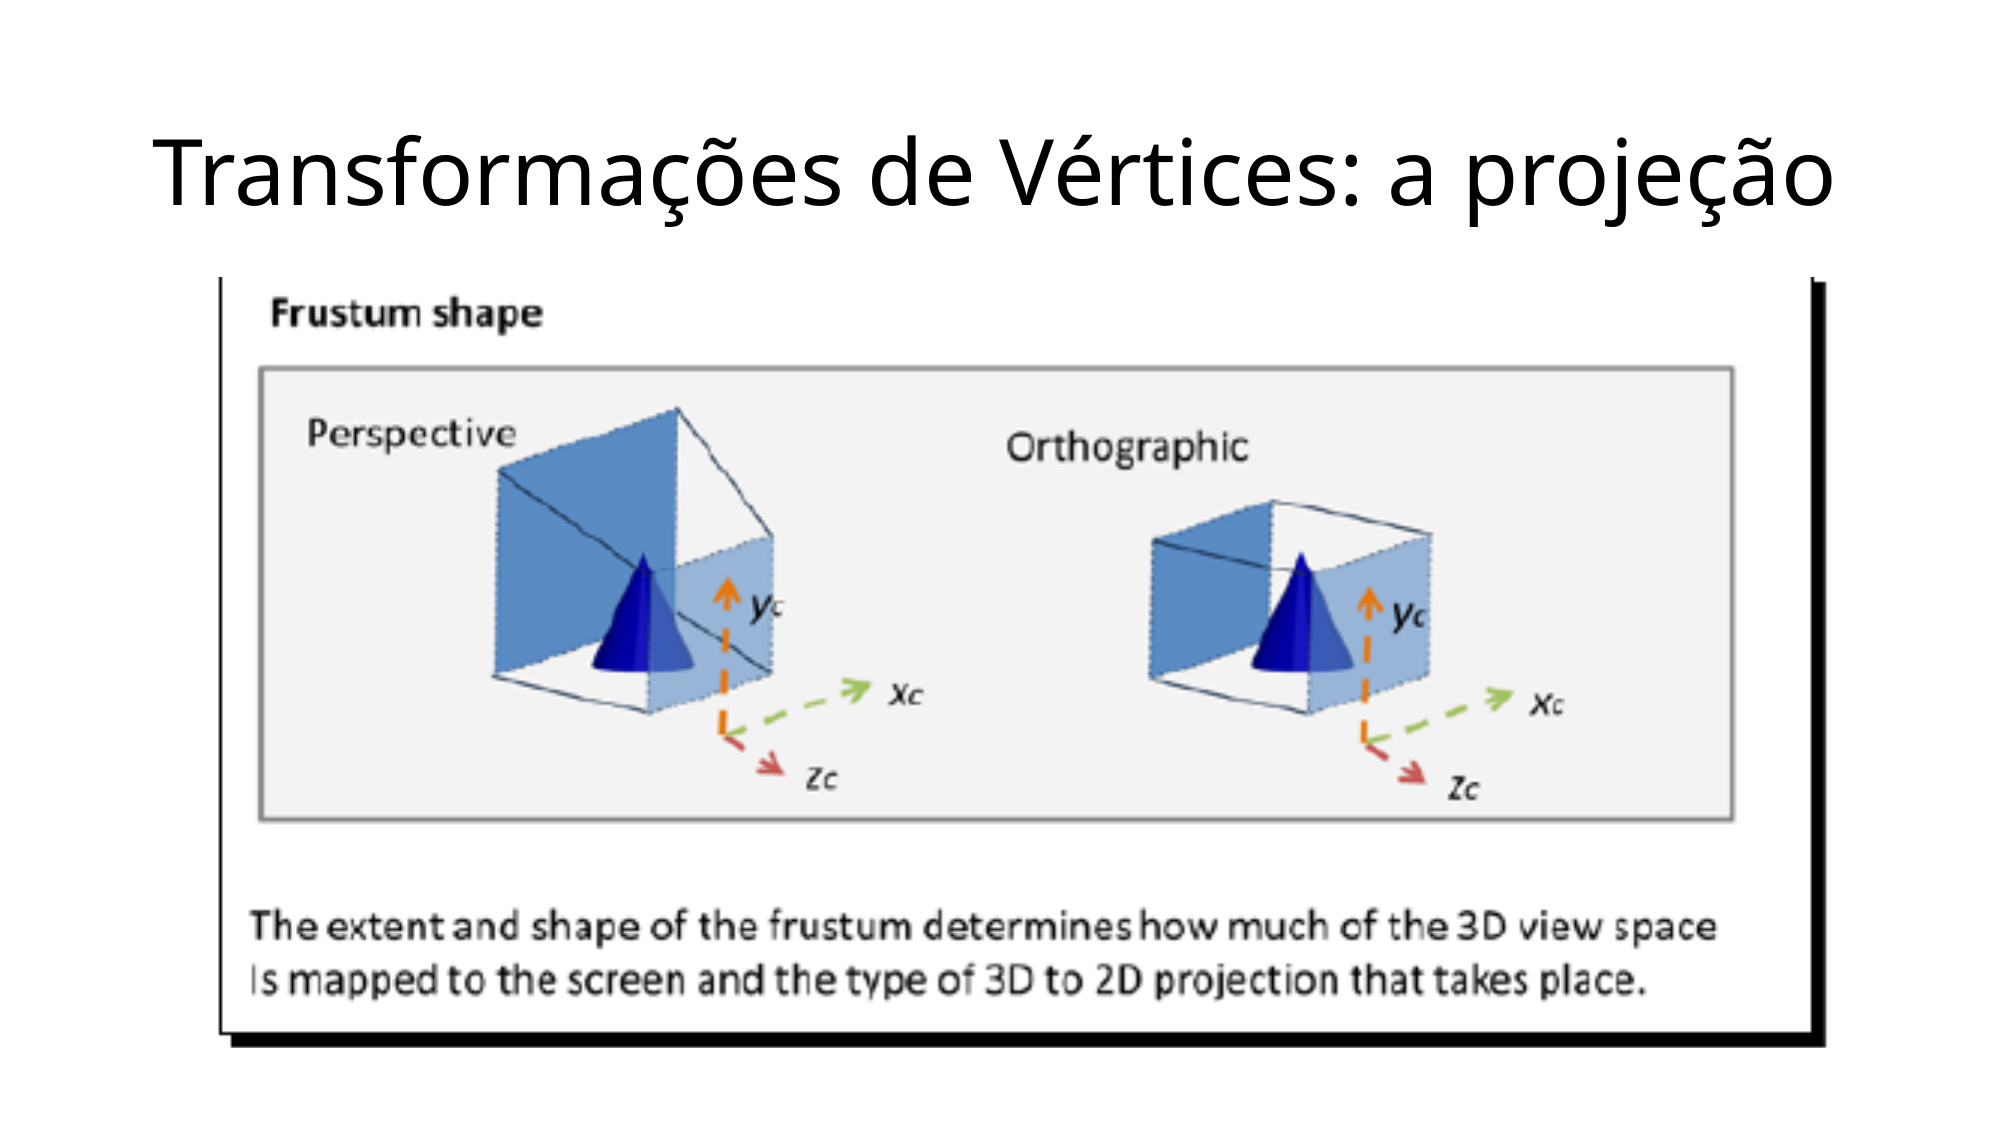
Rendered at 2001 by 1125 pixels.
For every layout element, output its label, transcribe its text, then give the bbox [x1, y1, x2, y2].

picture [217, 277, 1836, 1048]
title Transformações de Vértices: a projeção [137, 59, 1863, 278]
